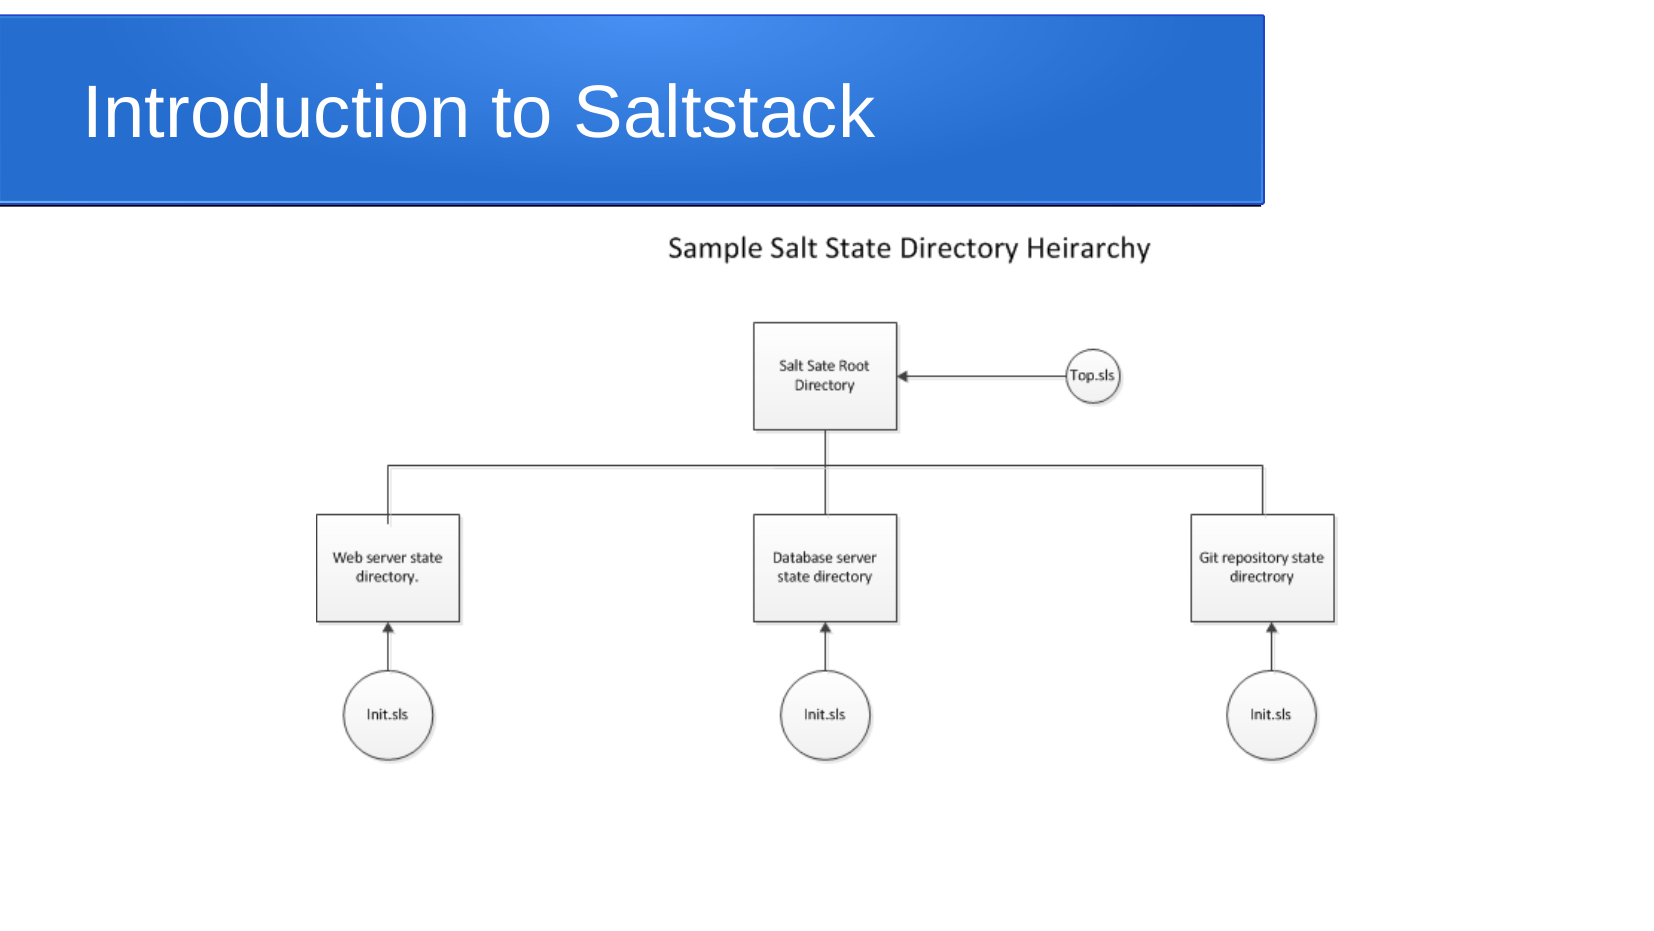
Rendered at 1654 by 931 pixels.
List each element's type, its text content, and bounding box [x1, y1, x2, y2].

picture [316, 224, 1338, 764]
title Introduction to Saltstack [82, 35, 1235, 189]
